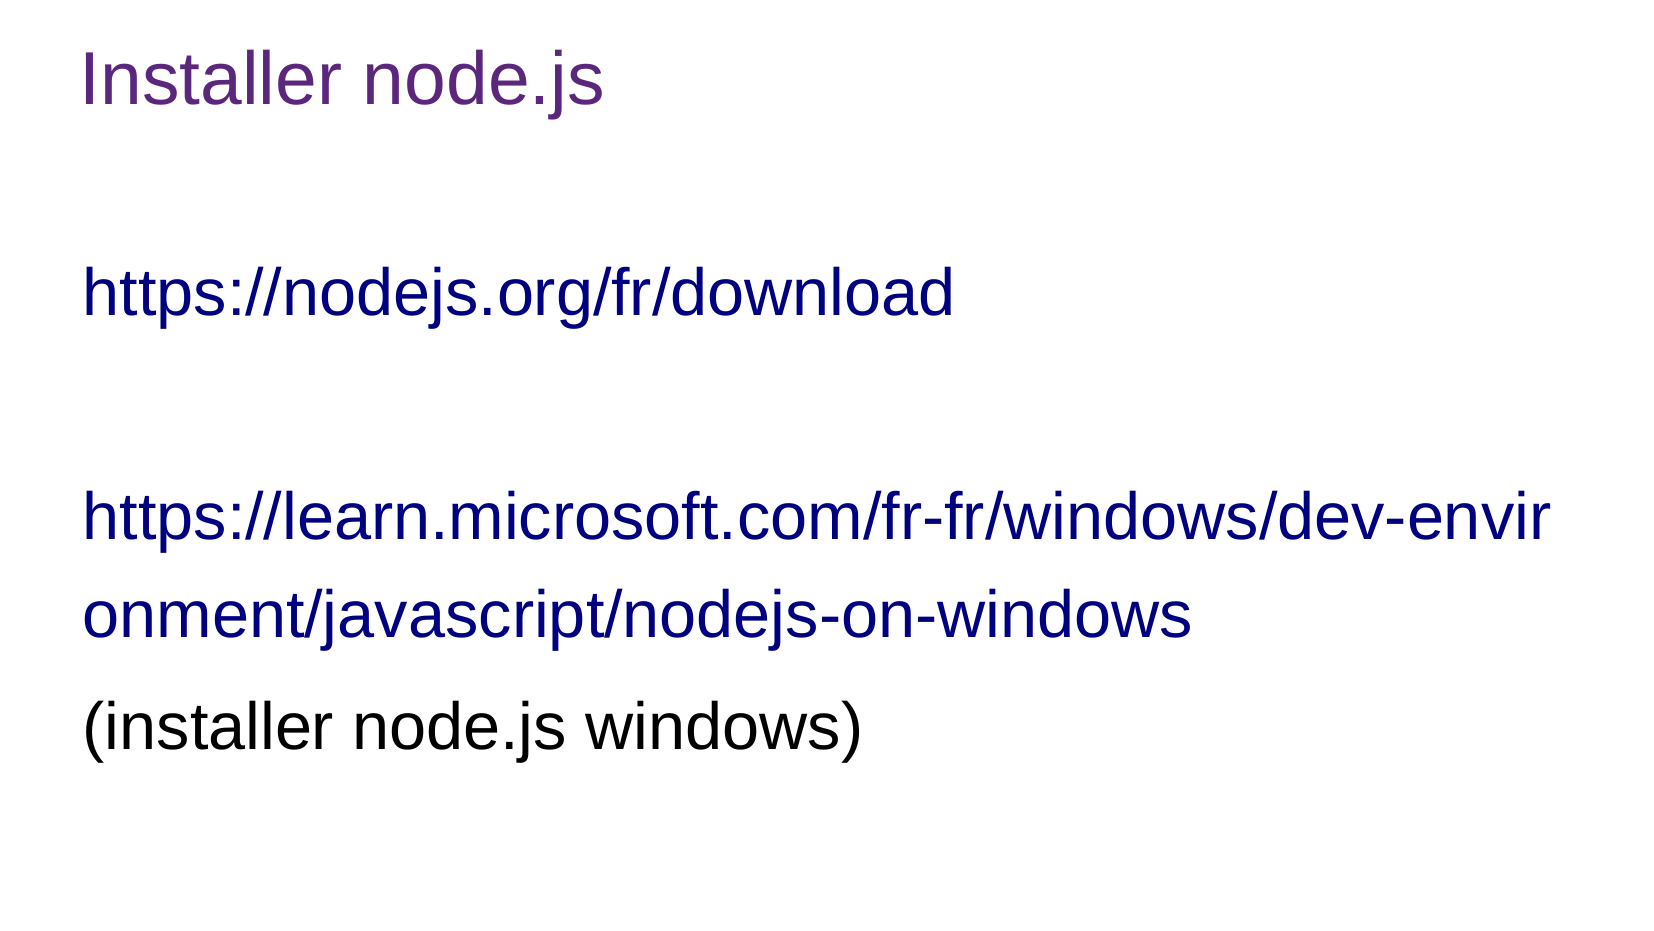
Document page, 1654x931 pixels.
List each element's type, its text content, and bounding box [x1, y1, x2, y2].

title Installer node.js [79, 36, 1557, 148]
text_box https://nodejs.org/fr/download https://learn.microsoft.com/fr-fr/windows/dev-environment/javascript/nodejs-on-windows (installer node.js windows) [82, 217, 1571, 758]
